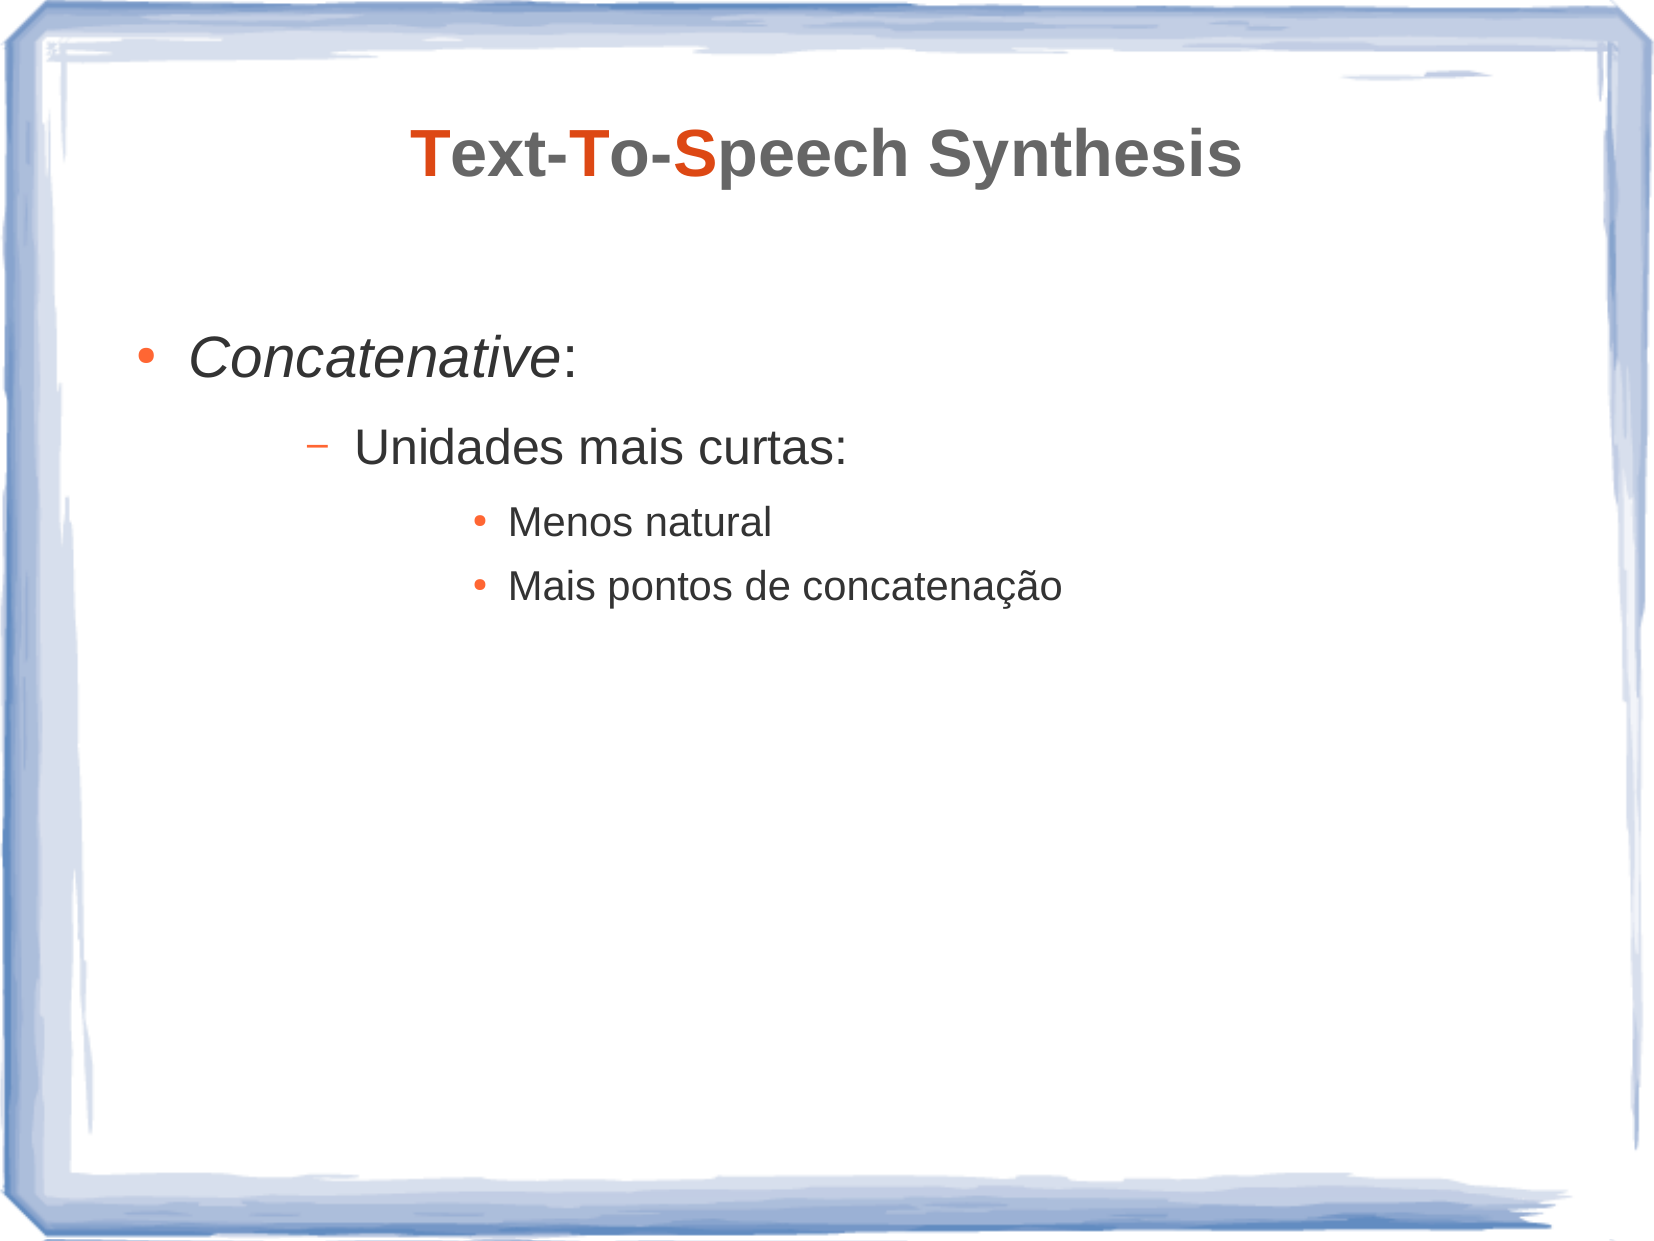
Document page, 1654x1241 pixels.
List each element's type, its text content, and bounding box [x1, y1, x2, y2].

list Concatenative: Unidades mais curtas: Menos natural Mais pontos de concatenação [118, 324, 1571, 1045]
title Text-To-Speech Synthesis [82, 49, 1571, 257]
picture [0, 0, 1654, 1241]
